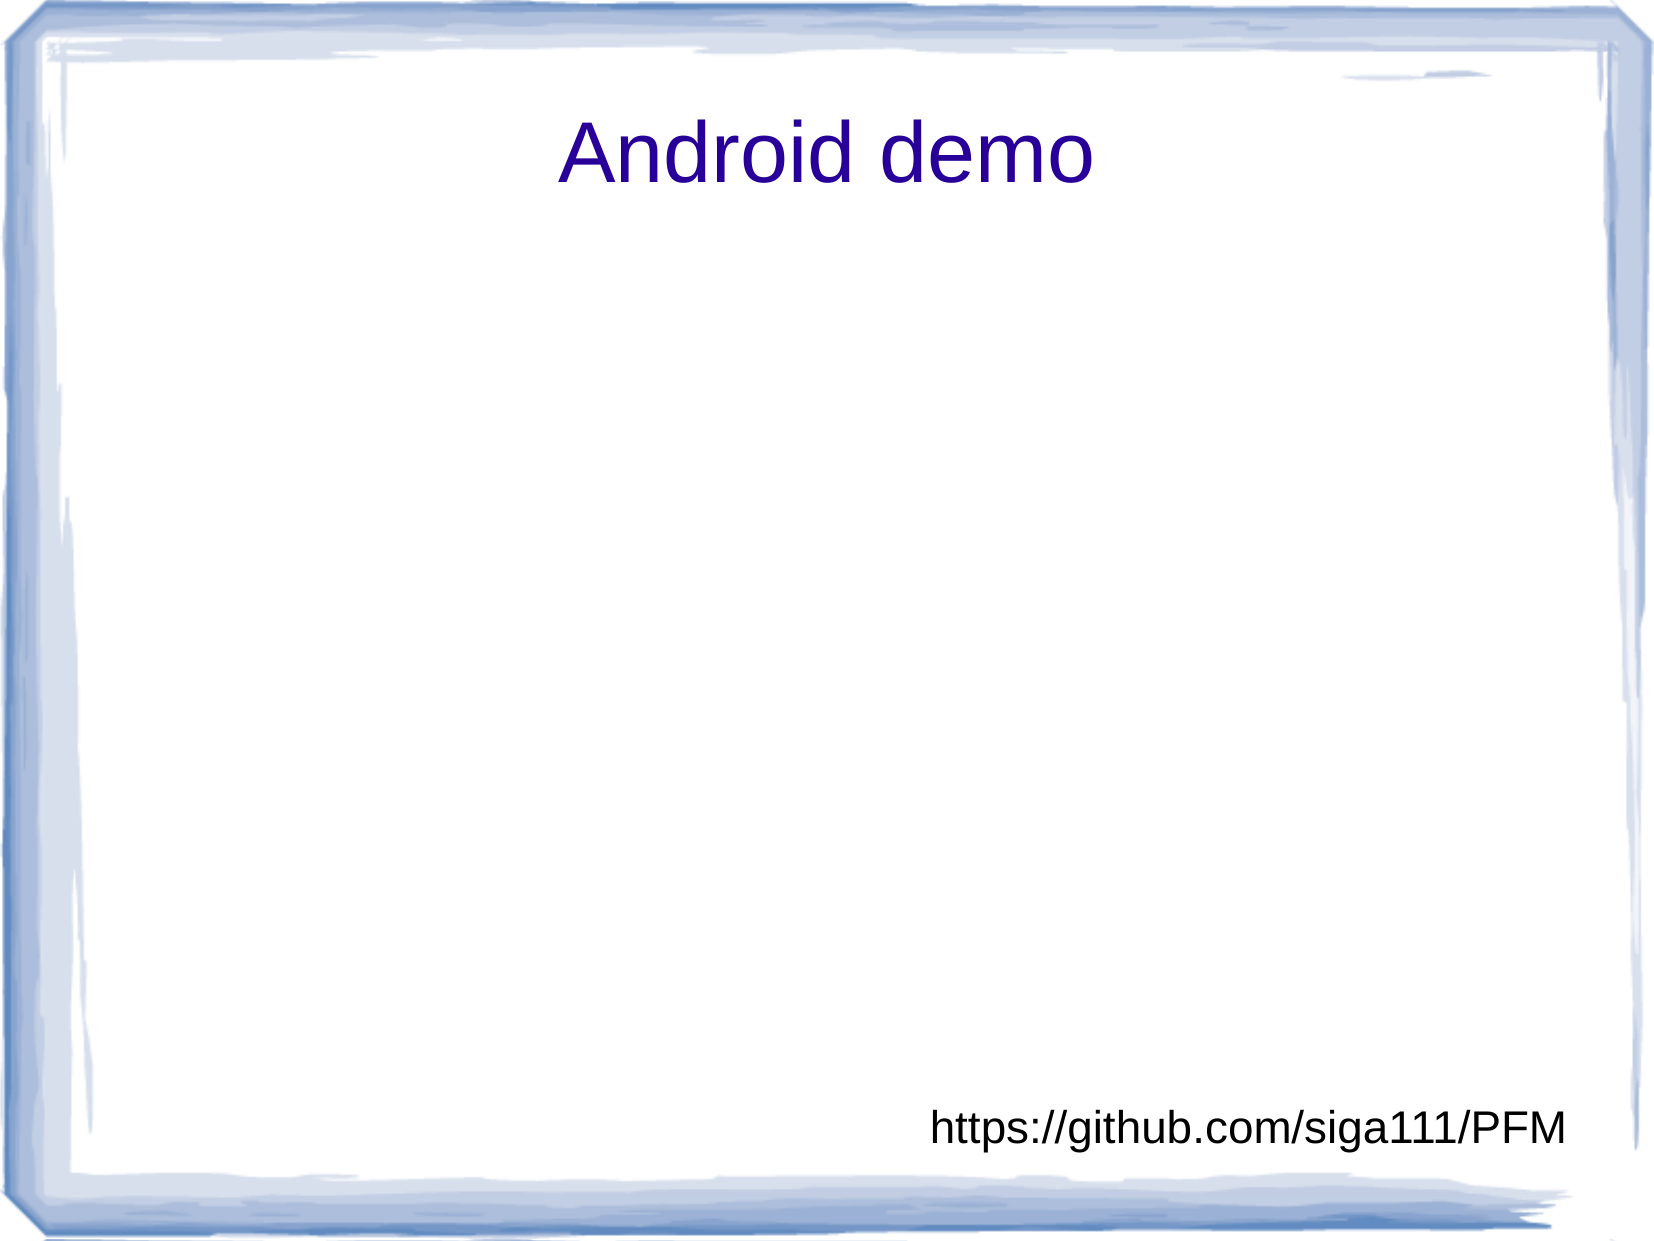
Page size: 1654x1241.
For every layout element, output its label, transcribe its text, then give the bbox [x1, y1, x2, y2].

picture [0, 0, 1654, 1241]
title Android demo [82, 49, 1571, 257]
